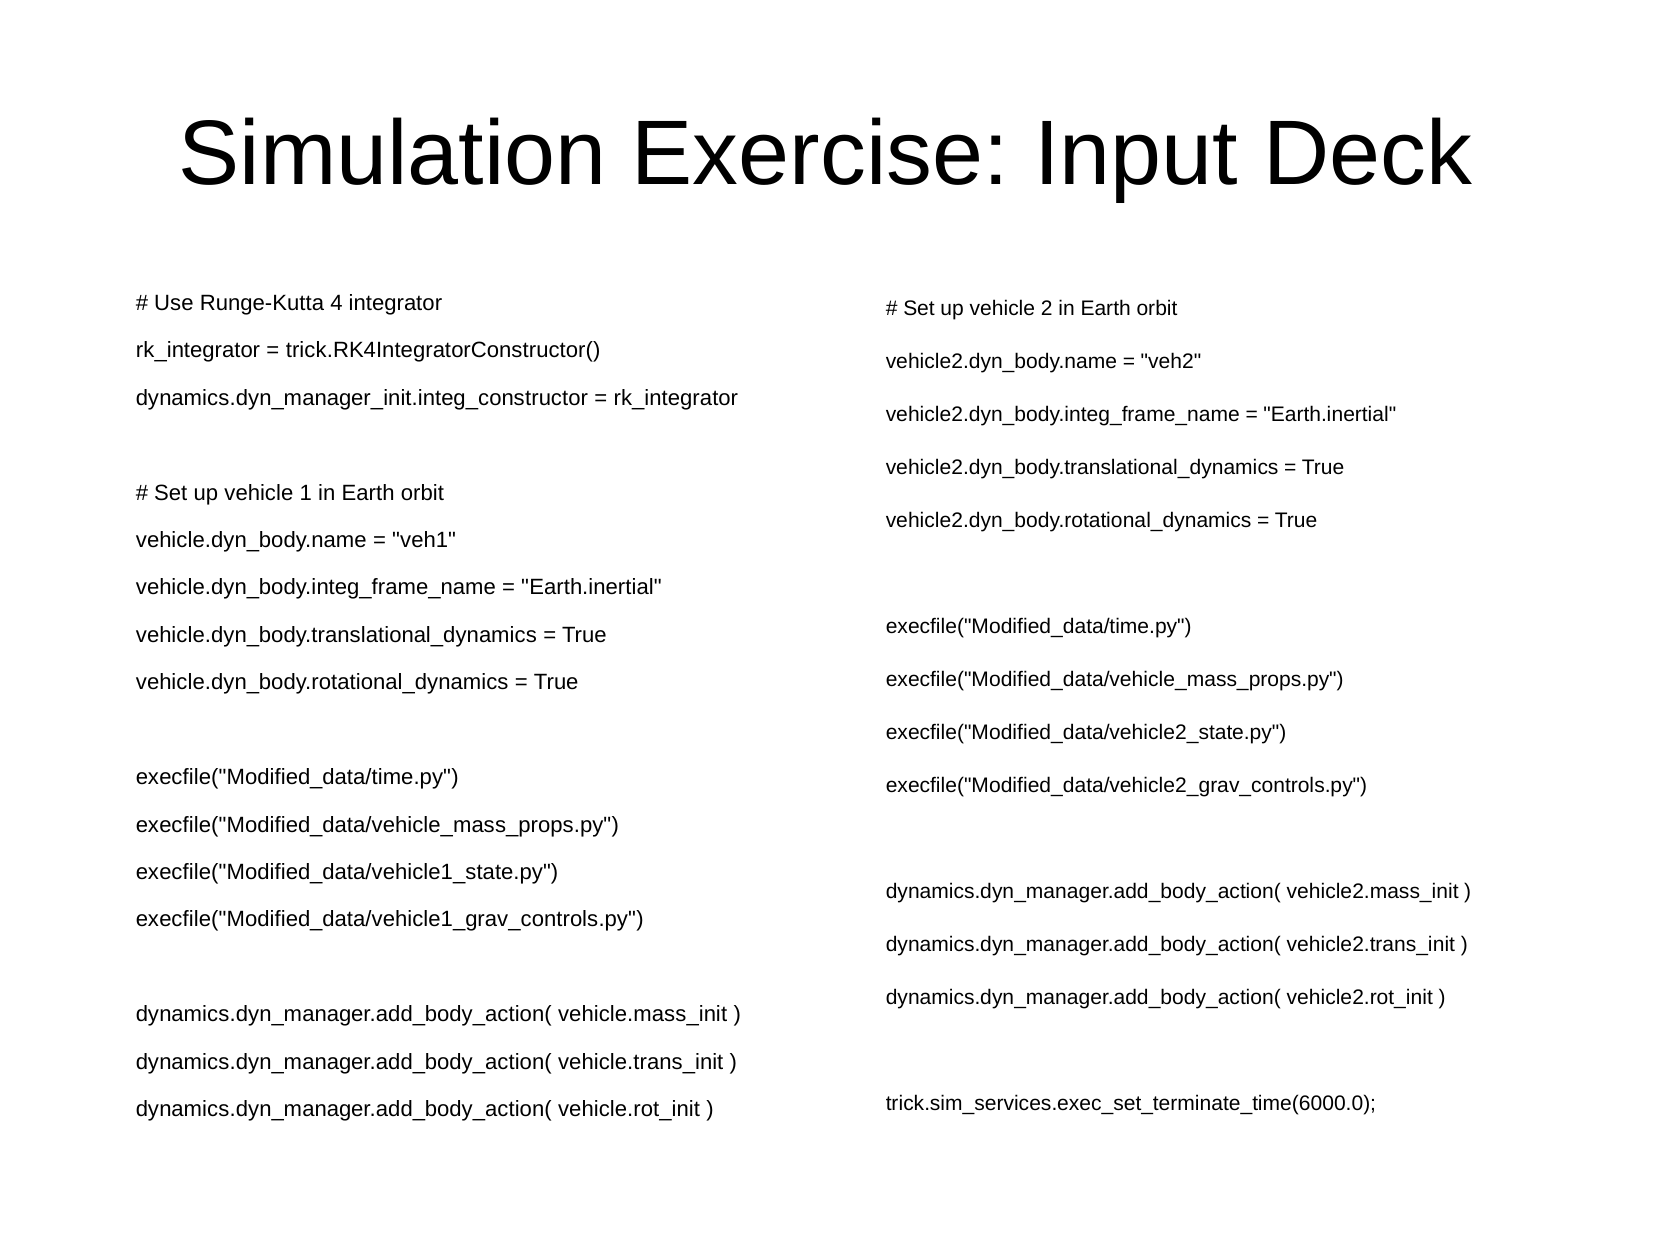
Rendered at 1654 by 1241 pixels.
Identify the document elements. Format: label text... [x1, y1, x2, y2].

title Simulation Exercise: Input Deck [82, 49, 1571, 257]
list # Set up vehicle 2 in Earth orbit vehicle2.dyn_body.name = "veh2" vehicle2.dyn_body.integ_frame_name = "Earth.inertial" vehicle2.dyn_body.translational_dynamics = True vehicle2.dyn_body.rotational_dynamics = True execfile("Modified_data/time.py") execfile("Modified_data/vehicle_mass_props.py") execfile("Modified_data/vehicle2_state.py") execfile("Modified_data/vehicle2_grav_controls.py") dynamics.dyn_manager.add_body_action( vehicle2.mass_init ) dynamics.dyn_manager.add_body_action( vehicle2.trans_init ) dynamics.dyn_manager.add_body_action( vehicle2.rot_init ) trick.sim_services.exec_set_terminate_time(6000.0); [885, 296, 1516, 1161]
list # Use Runge-Kutta 4 integrator rk_integrator = trick.RK4IntegratorConstructor() dynamics.dyn_manager_init.integ_constructor = rk_integrator # Set up vehicle 1 in Earth orbit vehicle.dyn_body.name = "veh1" vehicle.dyn_body.integ_frame_name = "Earth.inertial" vehicle.dyn_body.translational_dynamics = True vehicle.dyn_body.rotational_dynamics = True execfile("Modified_data/time.py") execfile("Modified_data/vehicle_mass_props.py") execfile("Modified_data/vehicle1_state.py") execfile("Modified_data/vehicle1_grav_controls.py") dynamics.dyn_manager.add_body_action( vehicle.mass_init ) dynamics.dyn_manager.add_body_action( vehicle.trans_init ) dynamics.dyn_manager.add_body_action( vehicle.rot_init ) [135, 290, 763, 1141]
